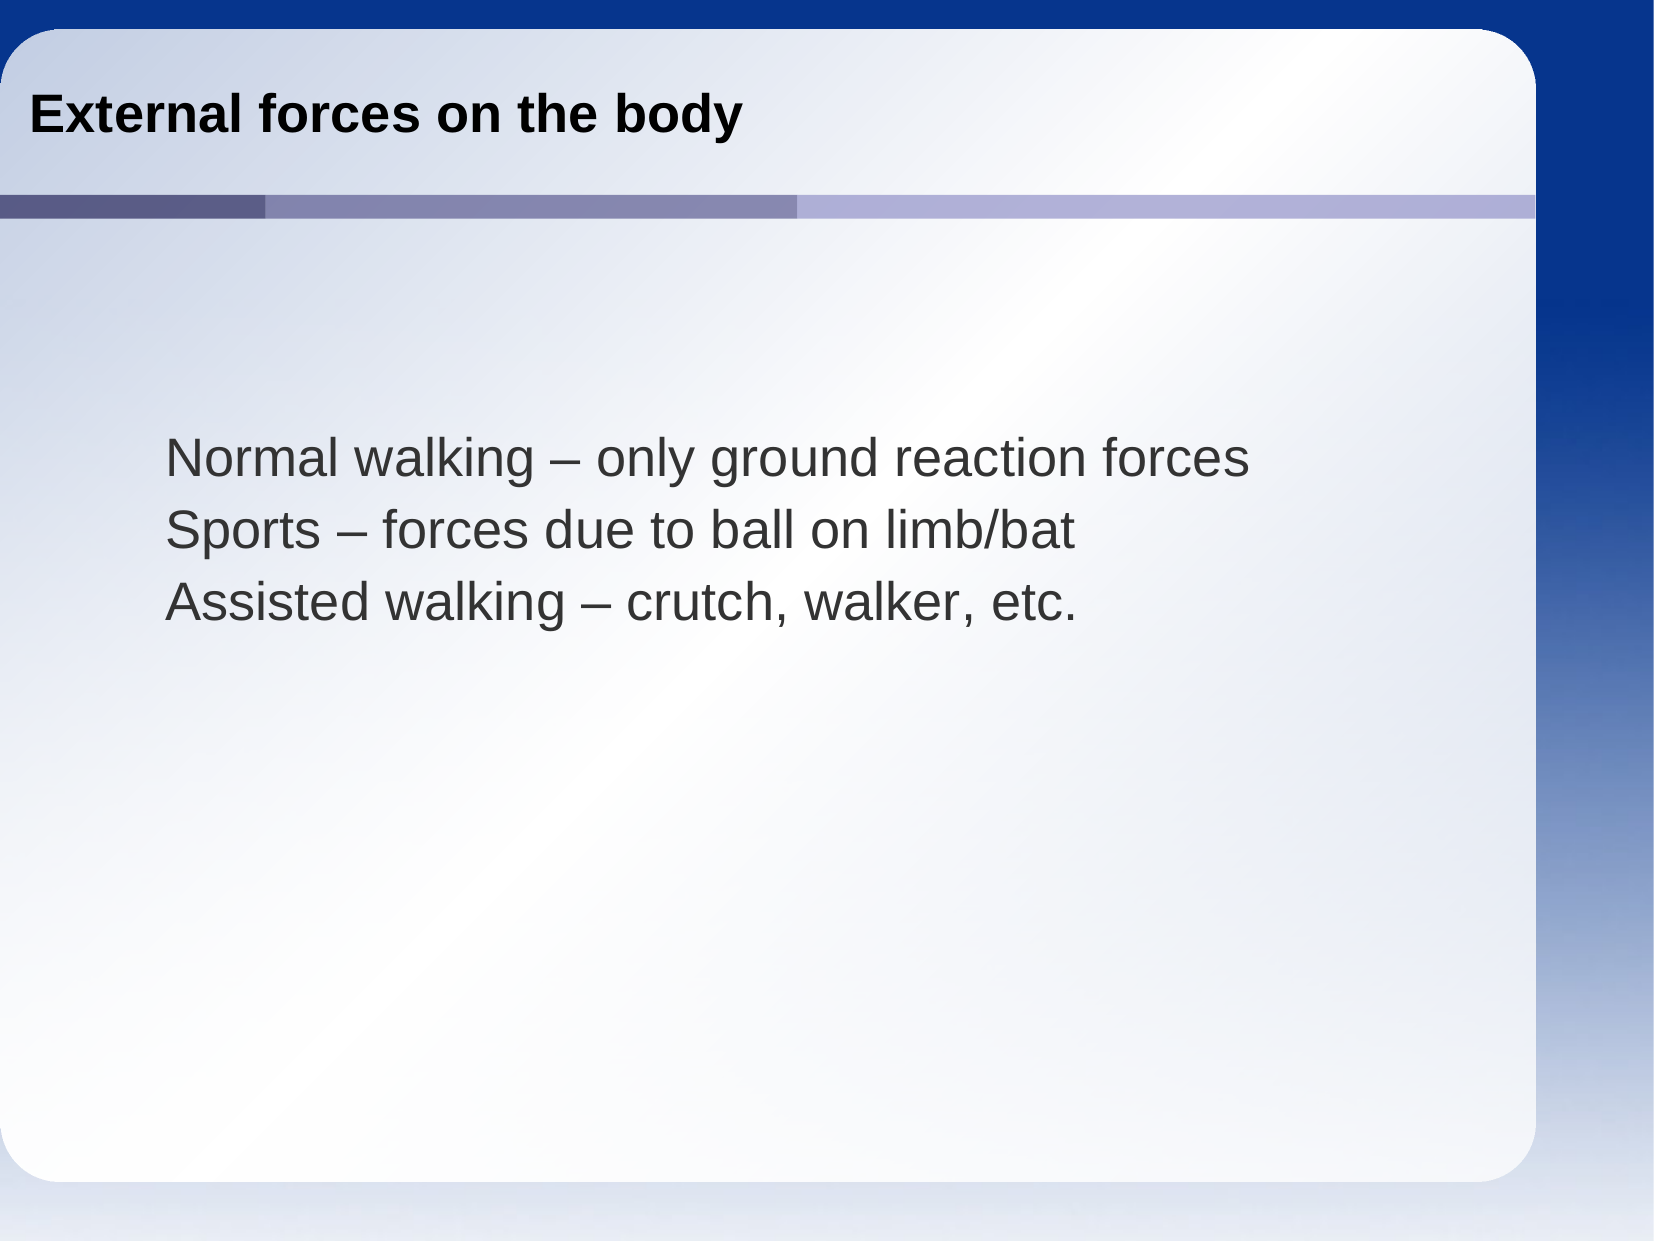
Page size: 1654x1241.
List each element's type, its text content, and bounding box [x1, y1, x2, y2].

title External forces on the body [29, 49, 1506, 178]
list Normal walking – only ground reaction forces Sports – forces due to ball on limb/bat Assisted walking – crutch, walker, etc. [165, 427, 1611, 1102]
picture [0, 0, 1654, 1241]
